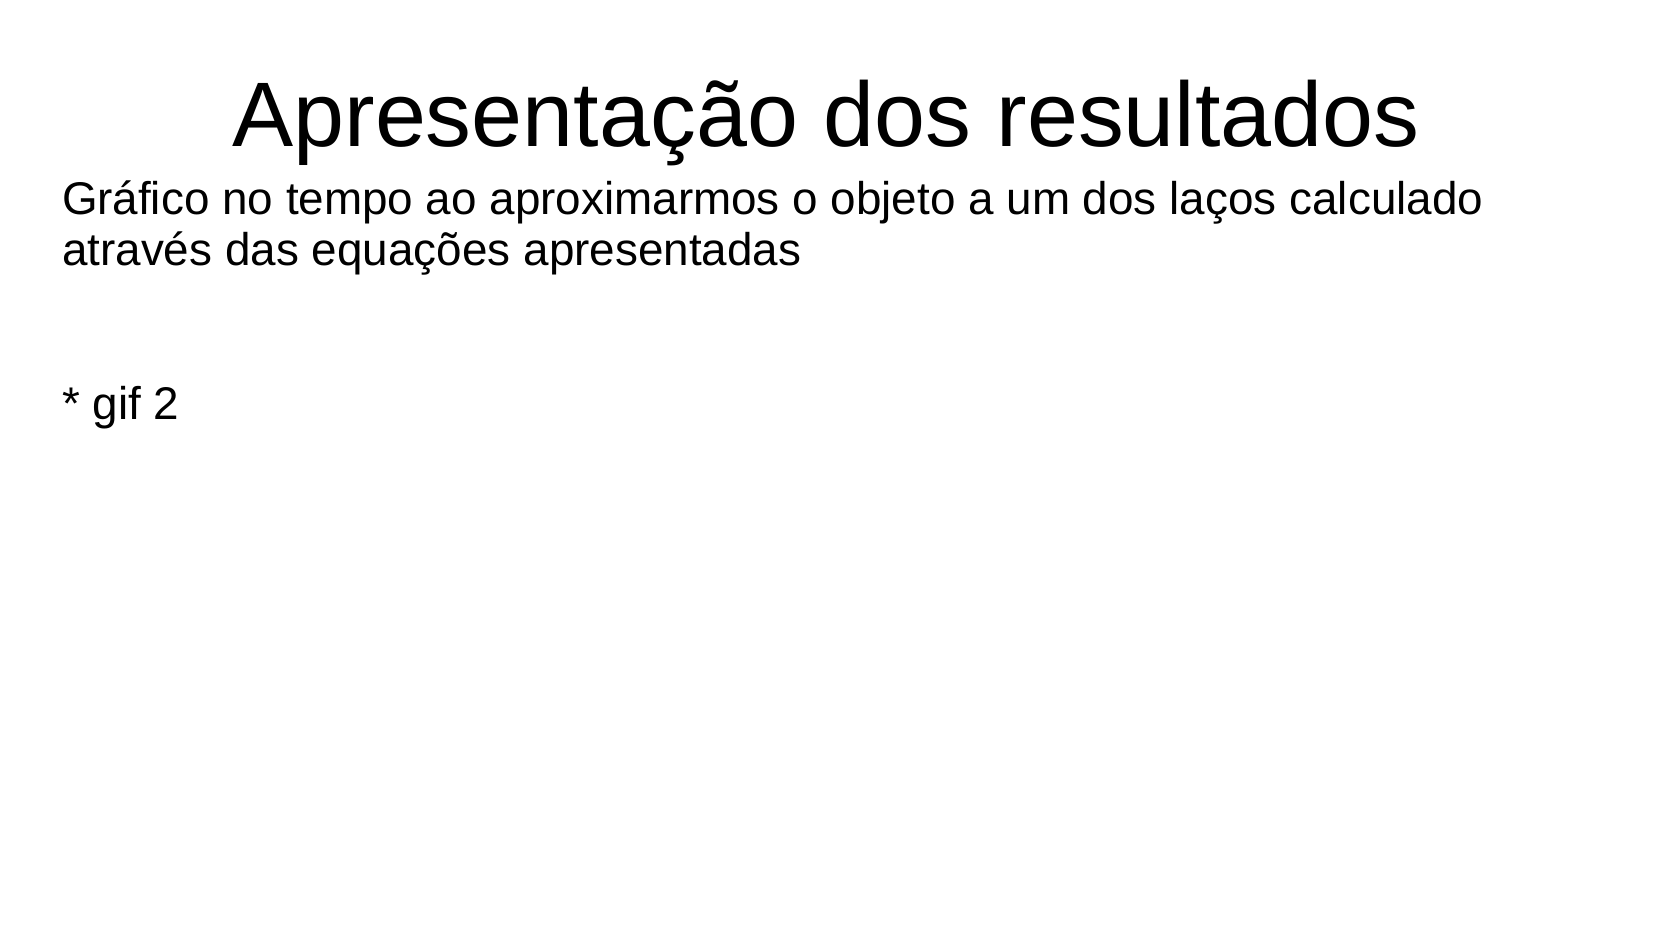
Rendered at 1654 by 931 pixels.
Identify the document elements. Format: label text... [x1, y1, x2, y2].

title Apresentação dos resultados [82, 12, 1571, 165]
text_box Gráfico no tempo ao aproximarmos o objeto a um dos laços calculado através das equações apresentadas * gif 2 [47, 165, 1619, 437]
